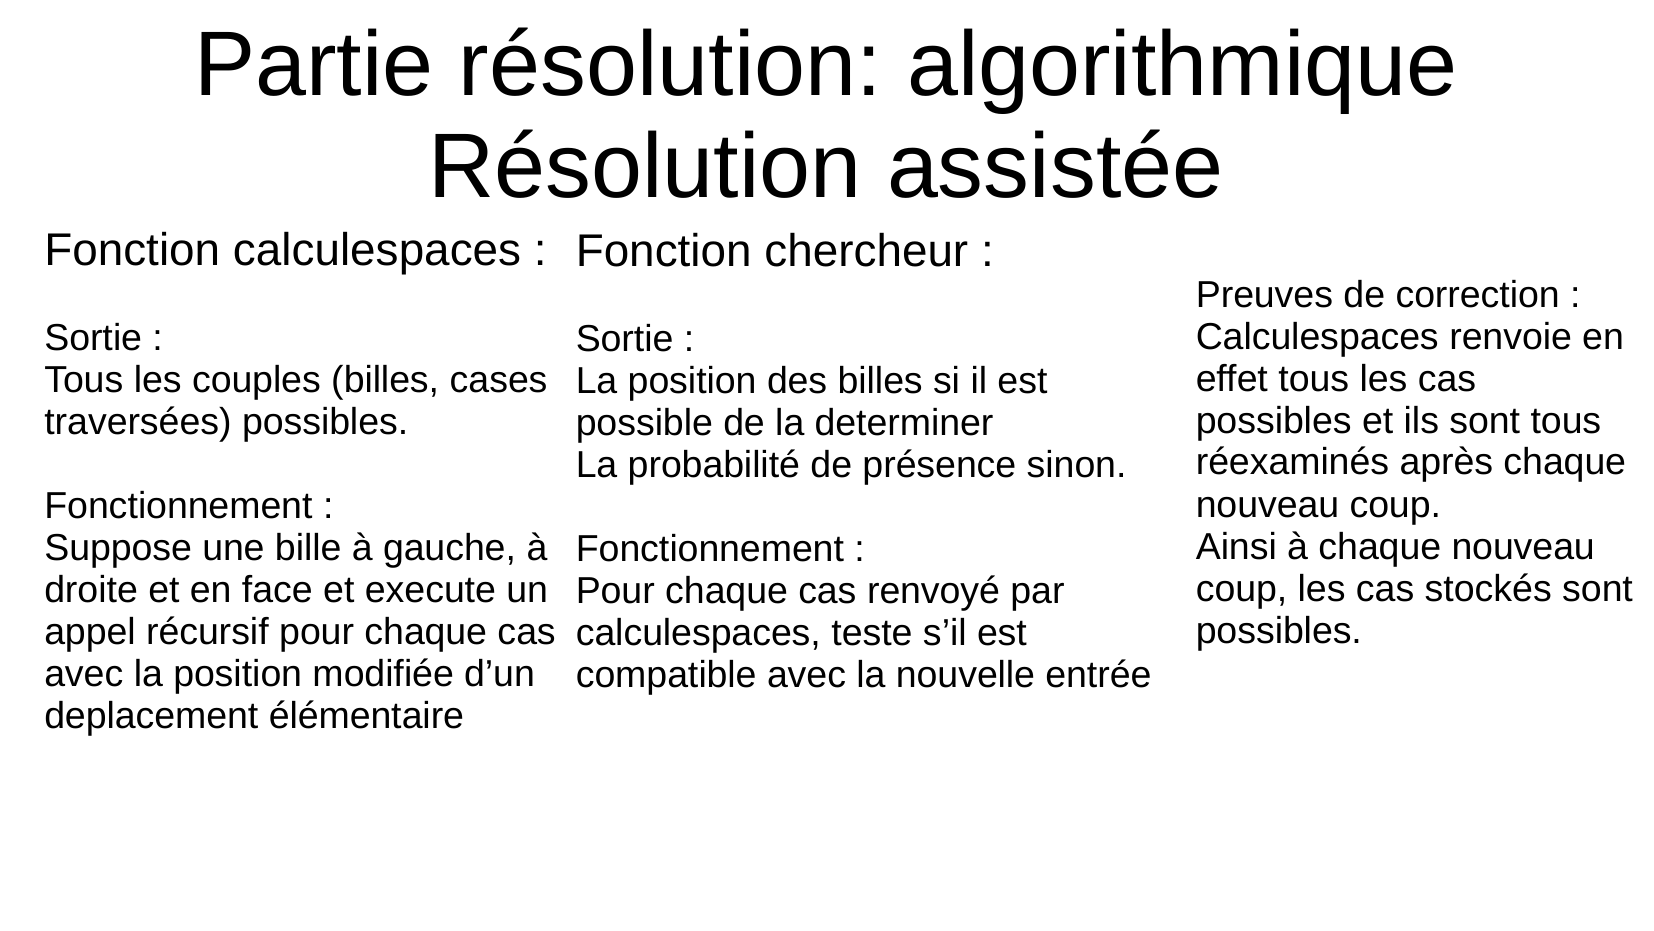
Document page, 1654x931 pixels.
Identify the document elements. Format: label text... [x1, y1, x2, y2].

text_box Fonction calculespaces : Sortie : Tous les couples (billes, cases traversées) possibles. Fonctionnement : Suppose une bille à gauche, à droite et en face et execute un appel récursif pour chaque cas avec la position modifiée d’un deplacement élémentaire [29, 216, 650, 931]
text_box Preuves de correction : Calculespaces renvoie en effet tous les cas possibles et ils sont tous réexaminés après chaque nouveau coup. Ainsi à chaque nouveau coup, les cas stockés sont possibles. [1181, 265, 1654, 659]
title Partie résolution: algorithmique Résolution assistée [82, 12, 1571, 218]
text_box Fonction chercheur : Sortie : La position des billes si il est possible de la determiner La probabilité de présence sinon. Fonctionnement : Pour chaque cas renvoyé par calculespaces, teste s’il est compatible avec la nouvelle entrée [561, 217, 1182, 931]
